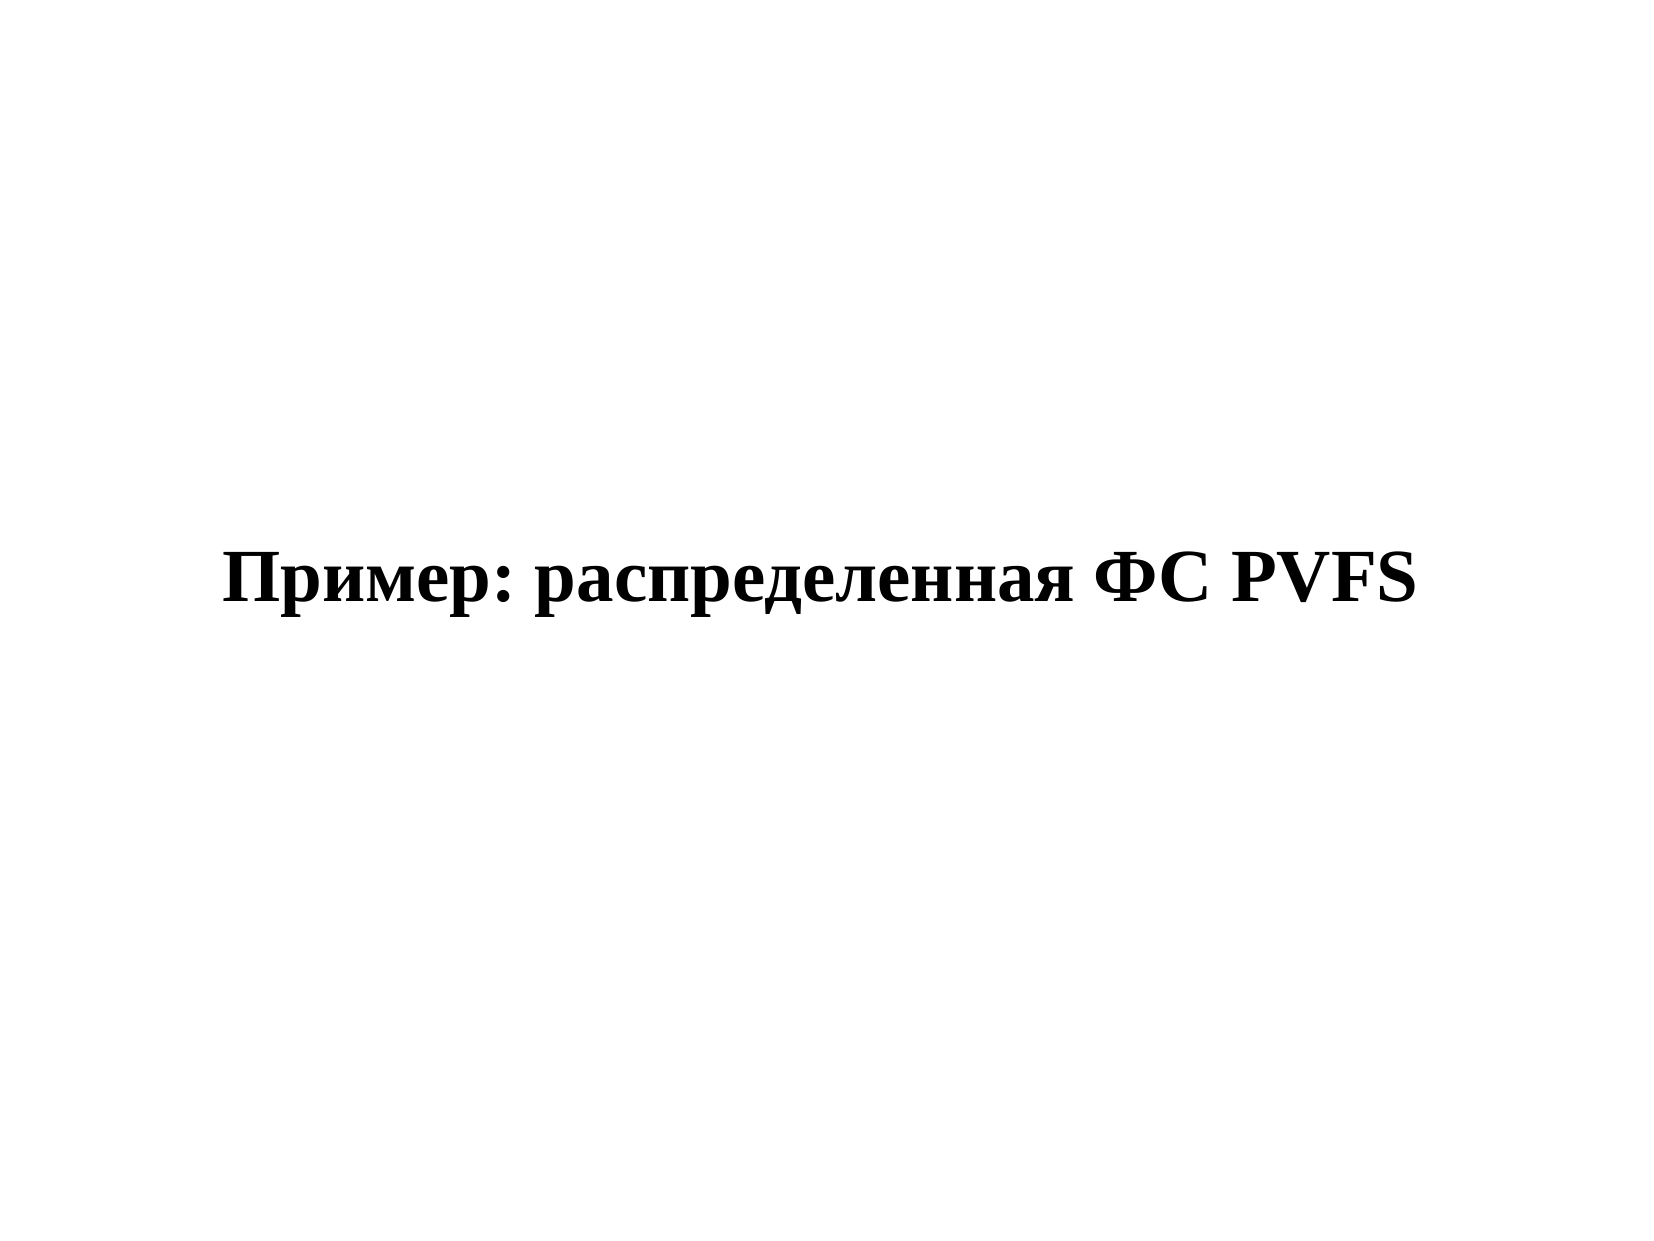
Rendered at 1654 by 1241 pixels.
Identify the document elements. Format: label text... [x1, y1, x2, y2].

title Пример: распределенная ФС PVFS [76, 472, 1565, 680]
